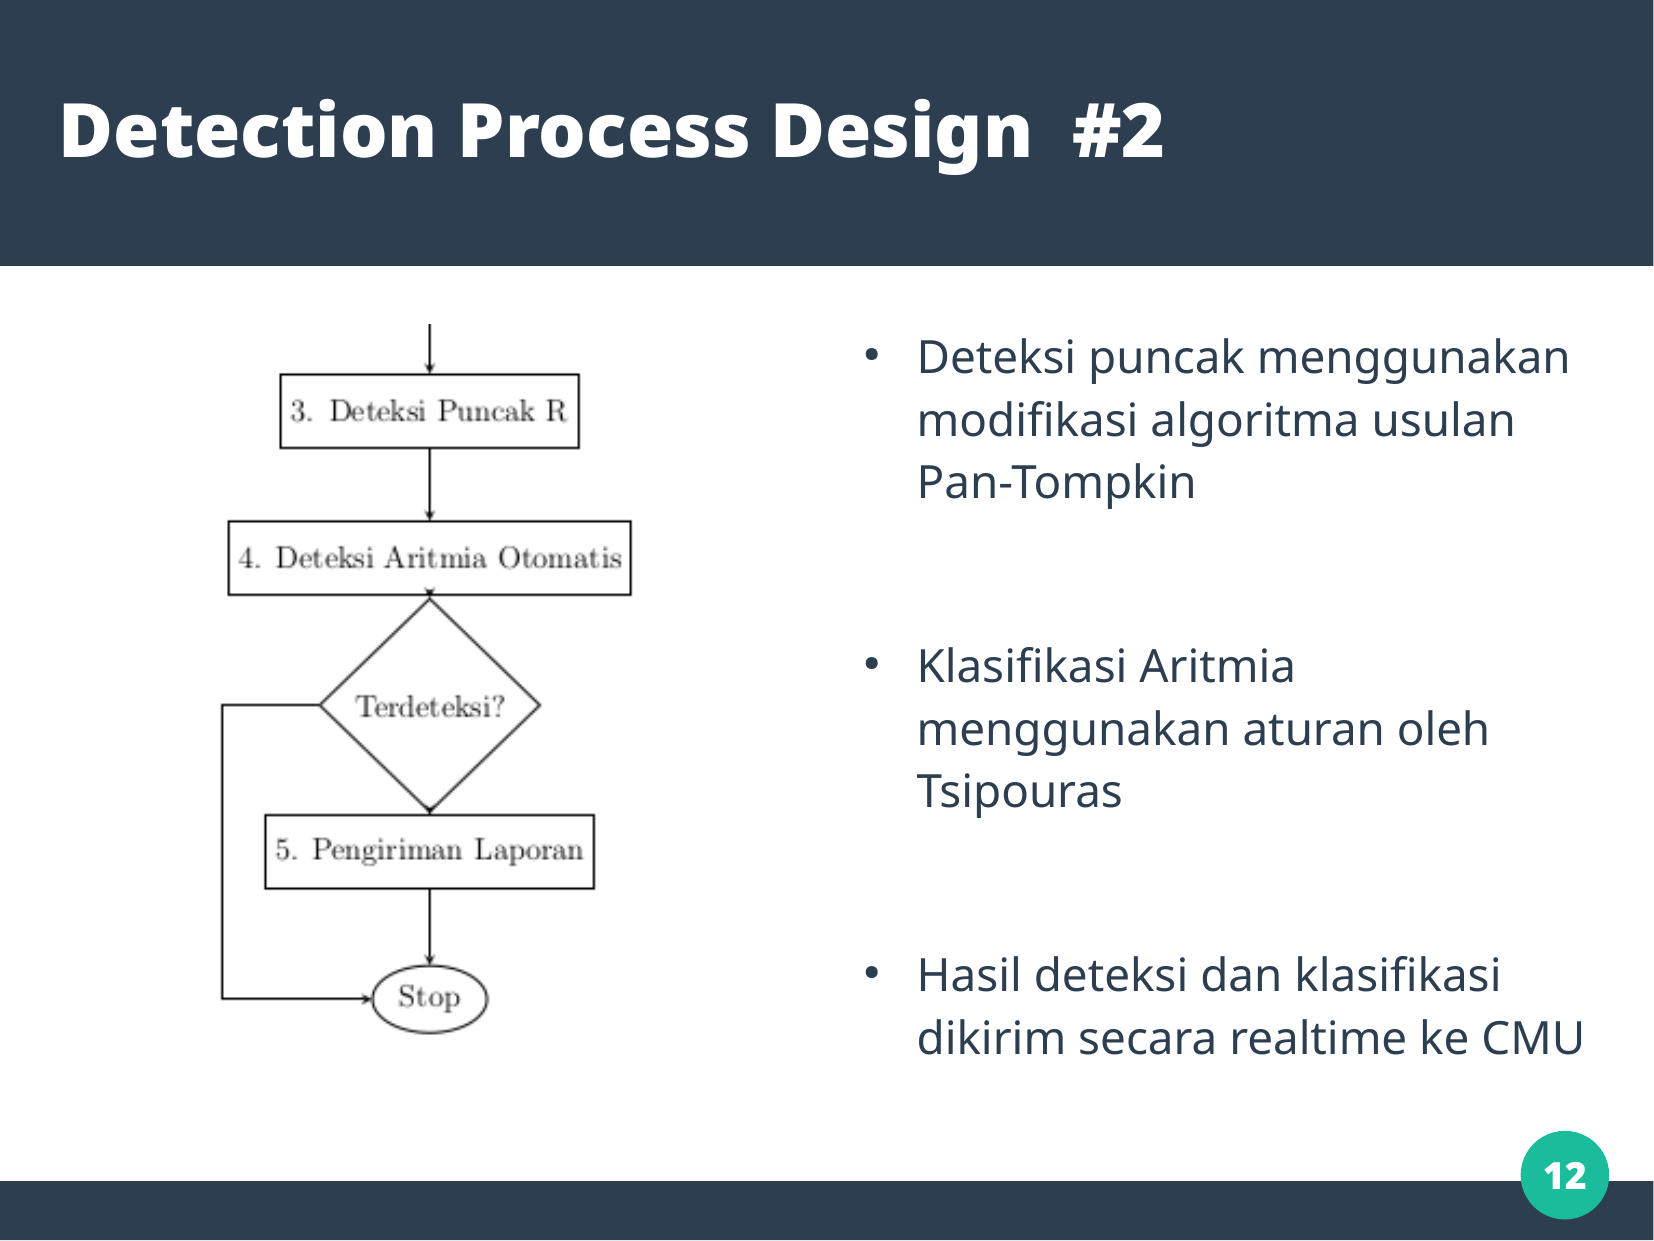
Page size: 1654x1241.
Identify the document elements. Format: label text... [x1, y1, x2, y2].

title Detection Process Design #2 [58, 49, 1595, 207]
list Deteksi puncak menggunakan modifikasi algoritma usulan Pan-Tompkin Klasifikasi Aritmia menggunakan aturan oleh Tsipouras Hasil deteksi dan klasifikasi dikirim secara realtime ke CMU [845, 324, 1595, 1152]
picture [118, 324, 749, 1063]
